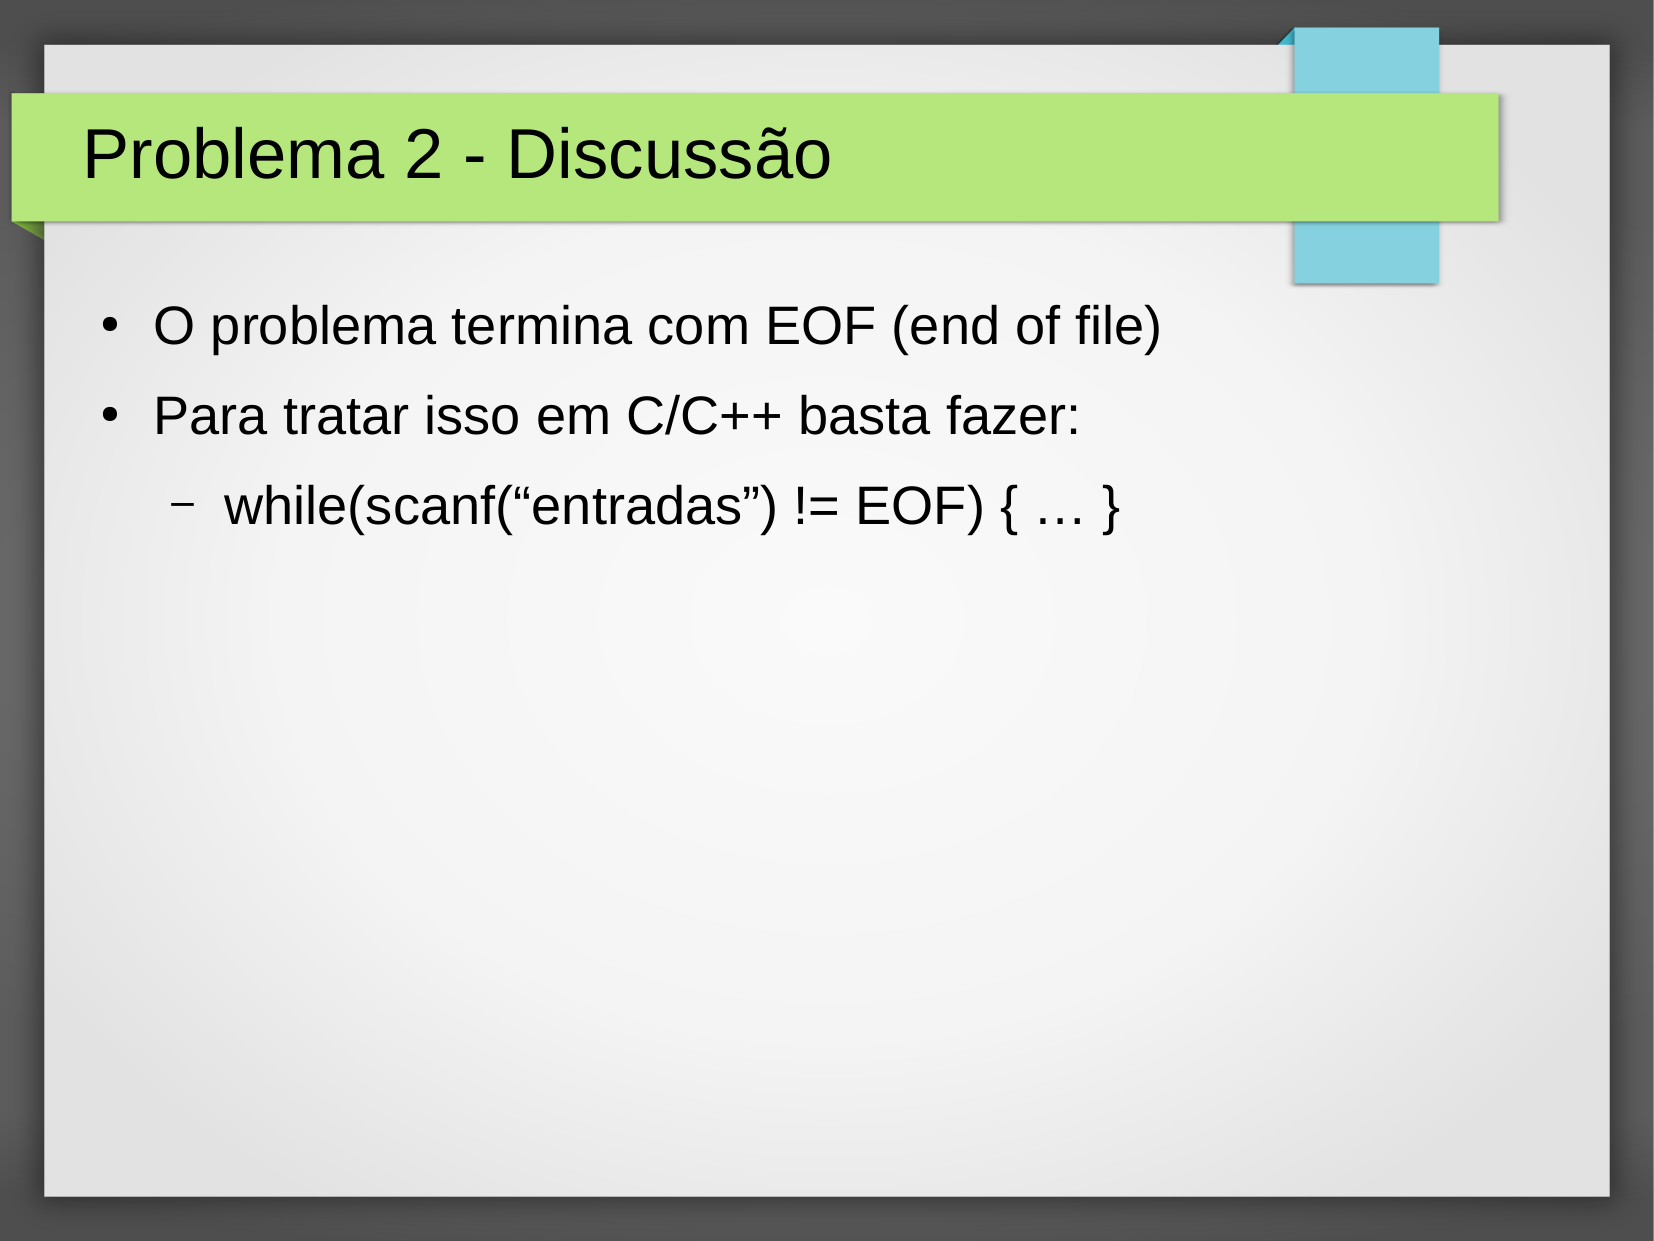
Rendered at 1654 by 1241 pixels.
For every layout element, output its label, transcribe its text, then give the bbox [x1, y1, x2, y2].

picture [0, 0, 1654, 1241]
list O problema termina com EOF (end of file) Para tratar isso em C/C++ basta fazer: while(scanf(“entradas”) != EOF) { … } [82, 295, 1571, 1015]
title Problema 2 - Discussão [82, 94, 1264, 213]
